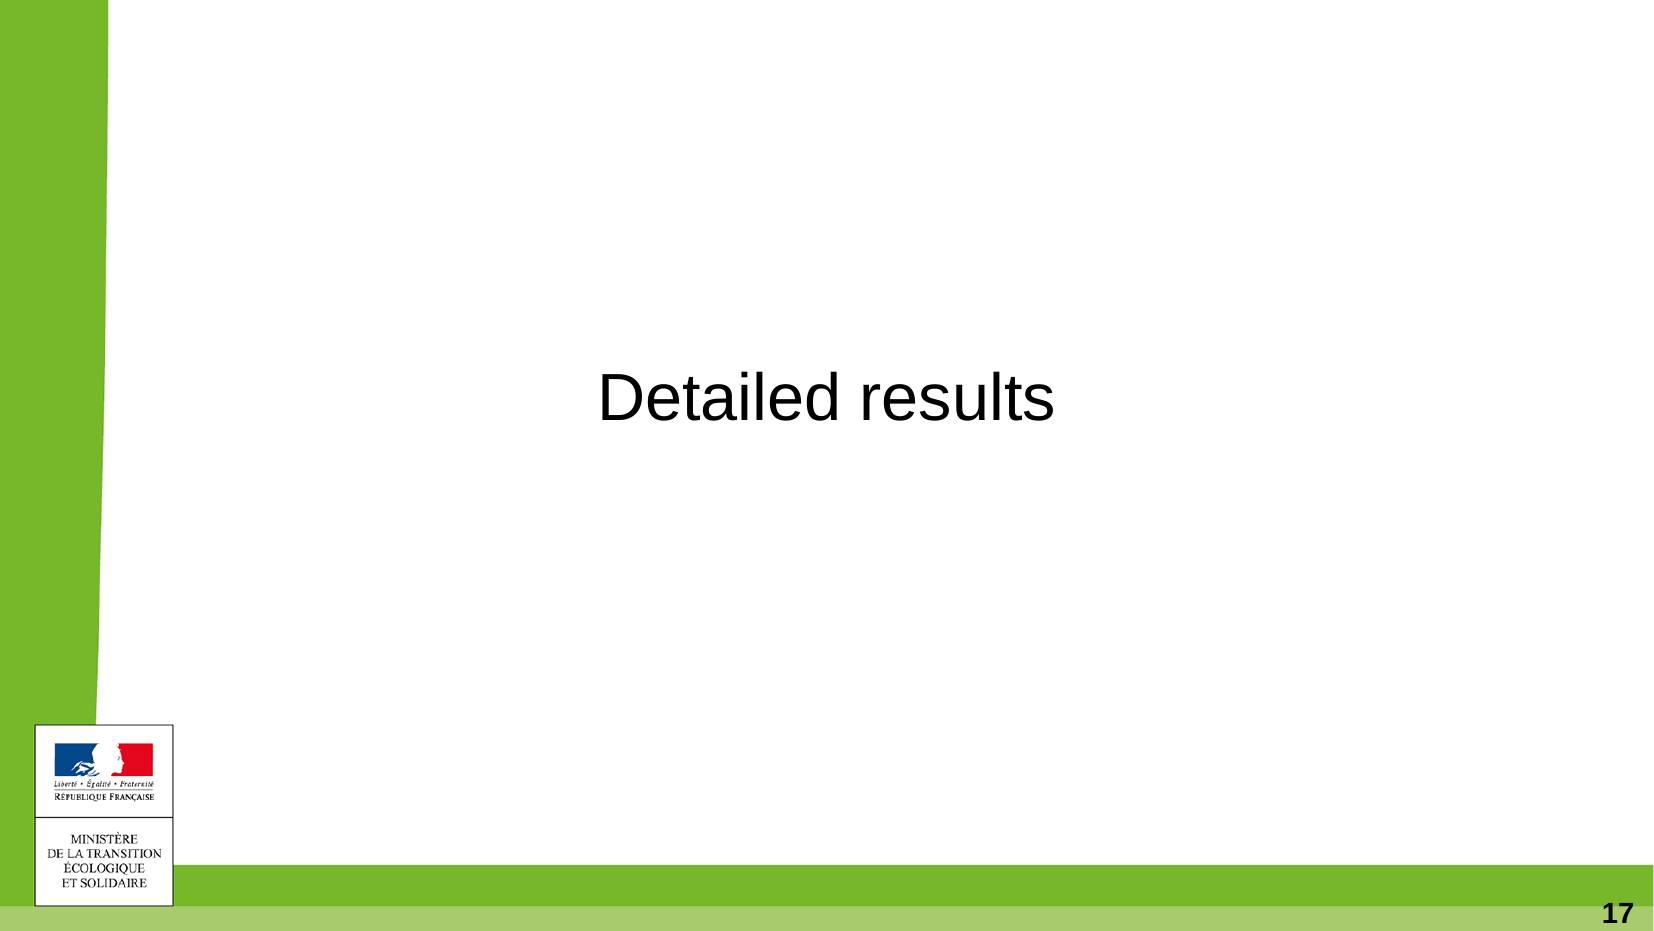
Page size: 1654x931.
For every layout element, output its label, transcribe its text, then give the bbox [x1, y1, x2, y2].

subtitle Detailed results [82, 37, 1571, 758]
picture [0, 0, 1654, 931]
